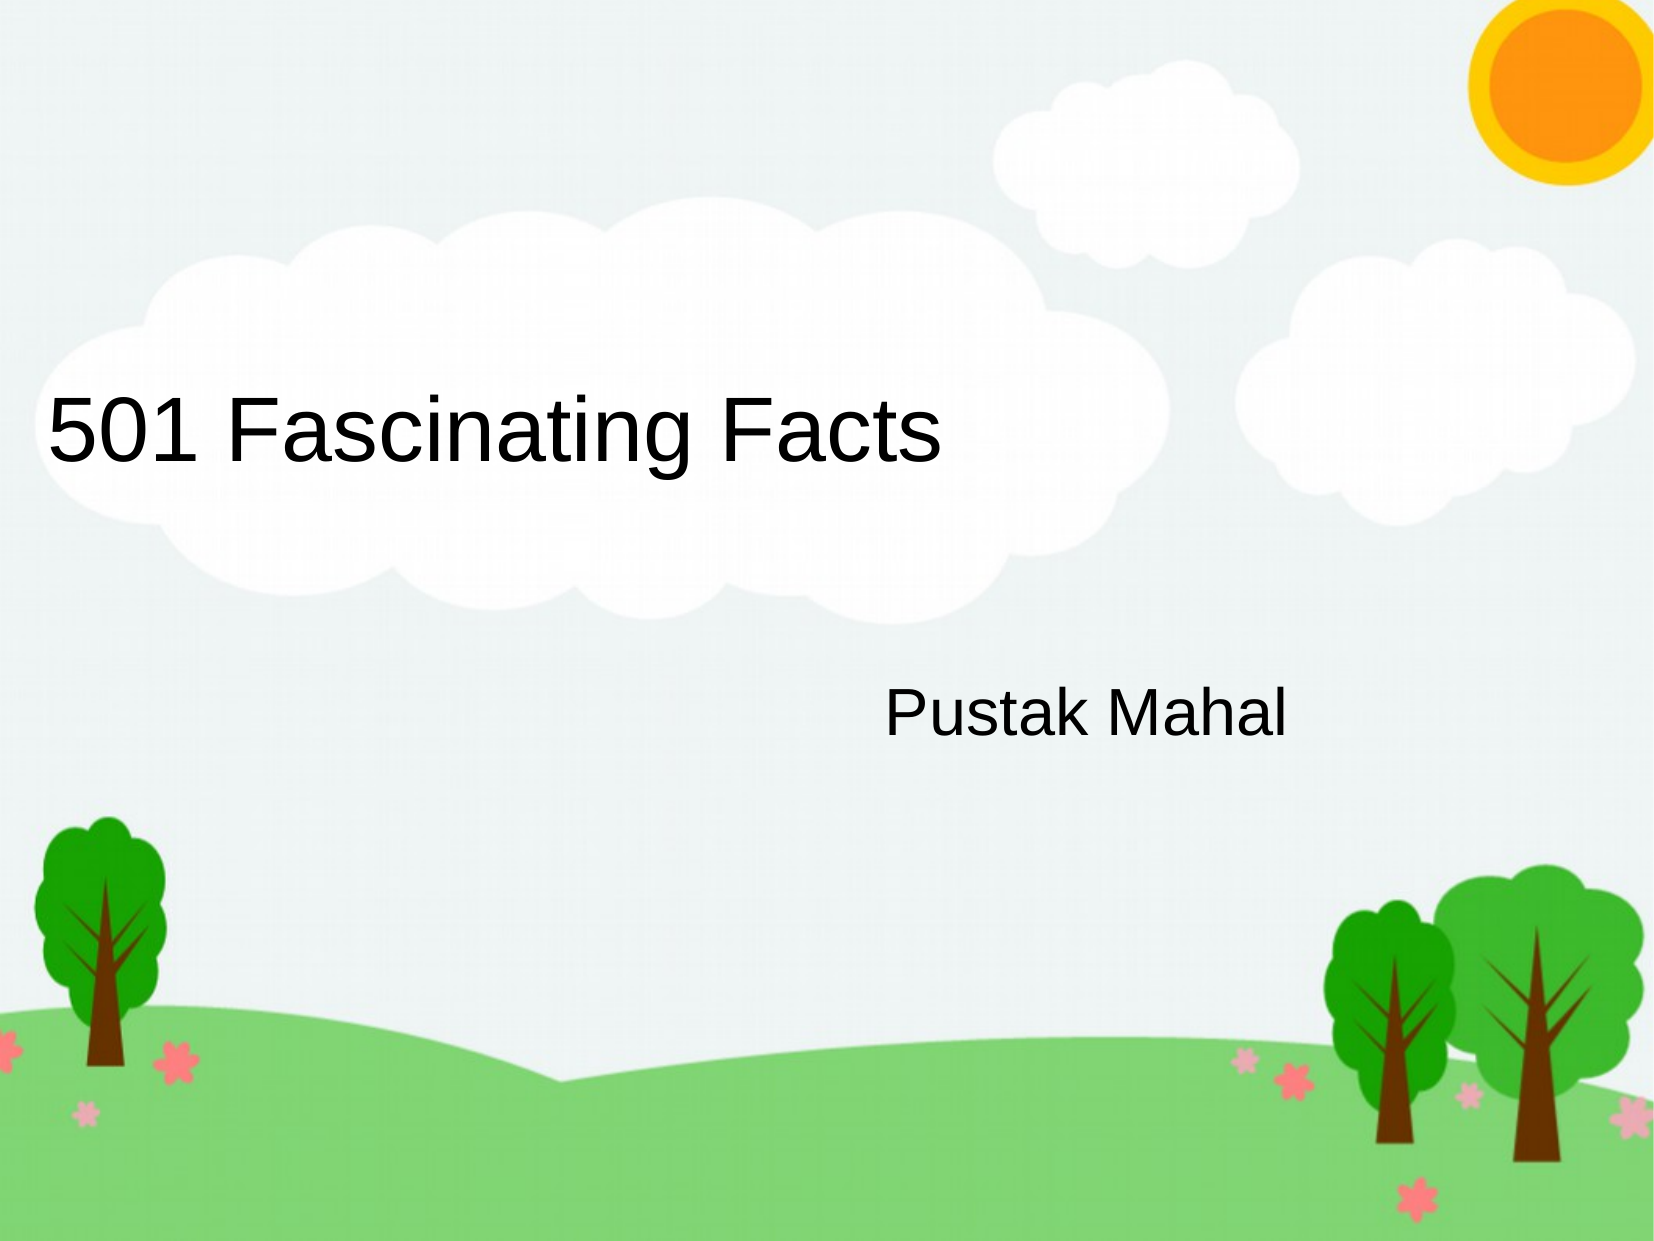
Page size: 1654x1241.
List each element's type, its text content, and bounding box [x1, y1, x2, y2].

picture [0, 0, 1654, 1241]
title 501 Fascinating Facts [47, 283, 1512, 577]
subtitle Pustak Mahal [661, 632, 1512, 792]
